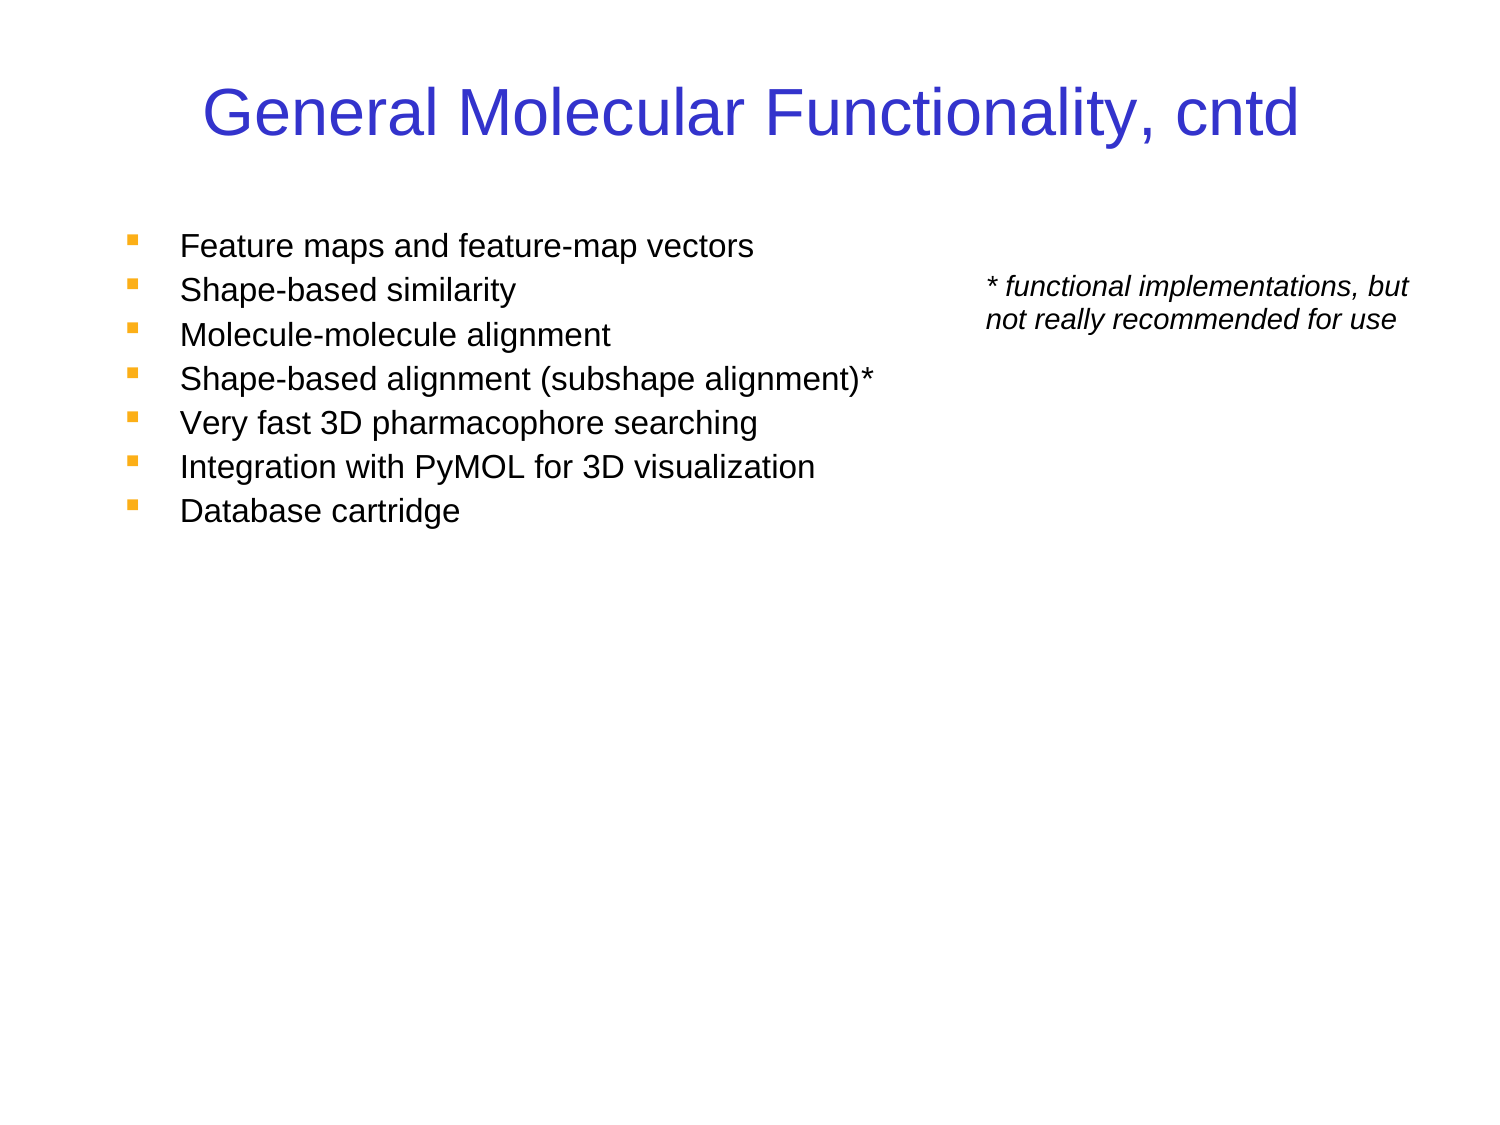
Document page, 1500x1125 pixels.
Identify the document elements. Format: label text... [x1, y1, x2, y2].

list Feature maps and feature-map vectors Shape-based similarity Molecule-molecule alignment Shape-based alignment (subshape alignment)‏* Very fast 3D pharmacophore searching Integration with PyMOL for 3D visualization Database cartridge [109, 221, 1385, 540]
title General Molecular Functionality, cntd [116, 14, 1388, 203]
text_box * functional implementations, but not really recommended for use [971, 262, 1463, 345]
